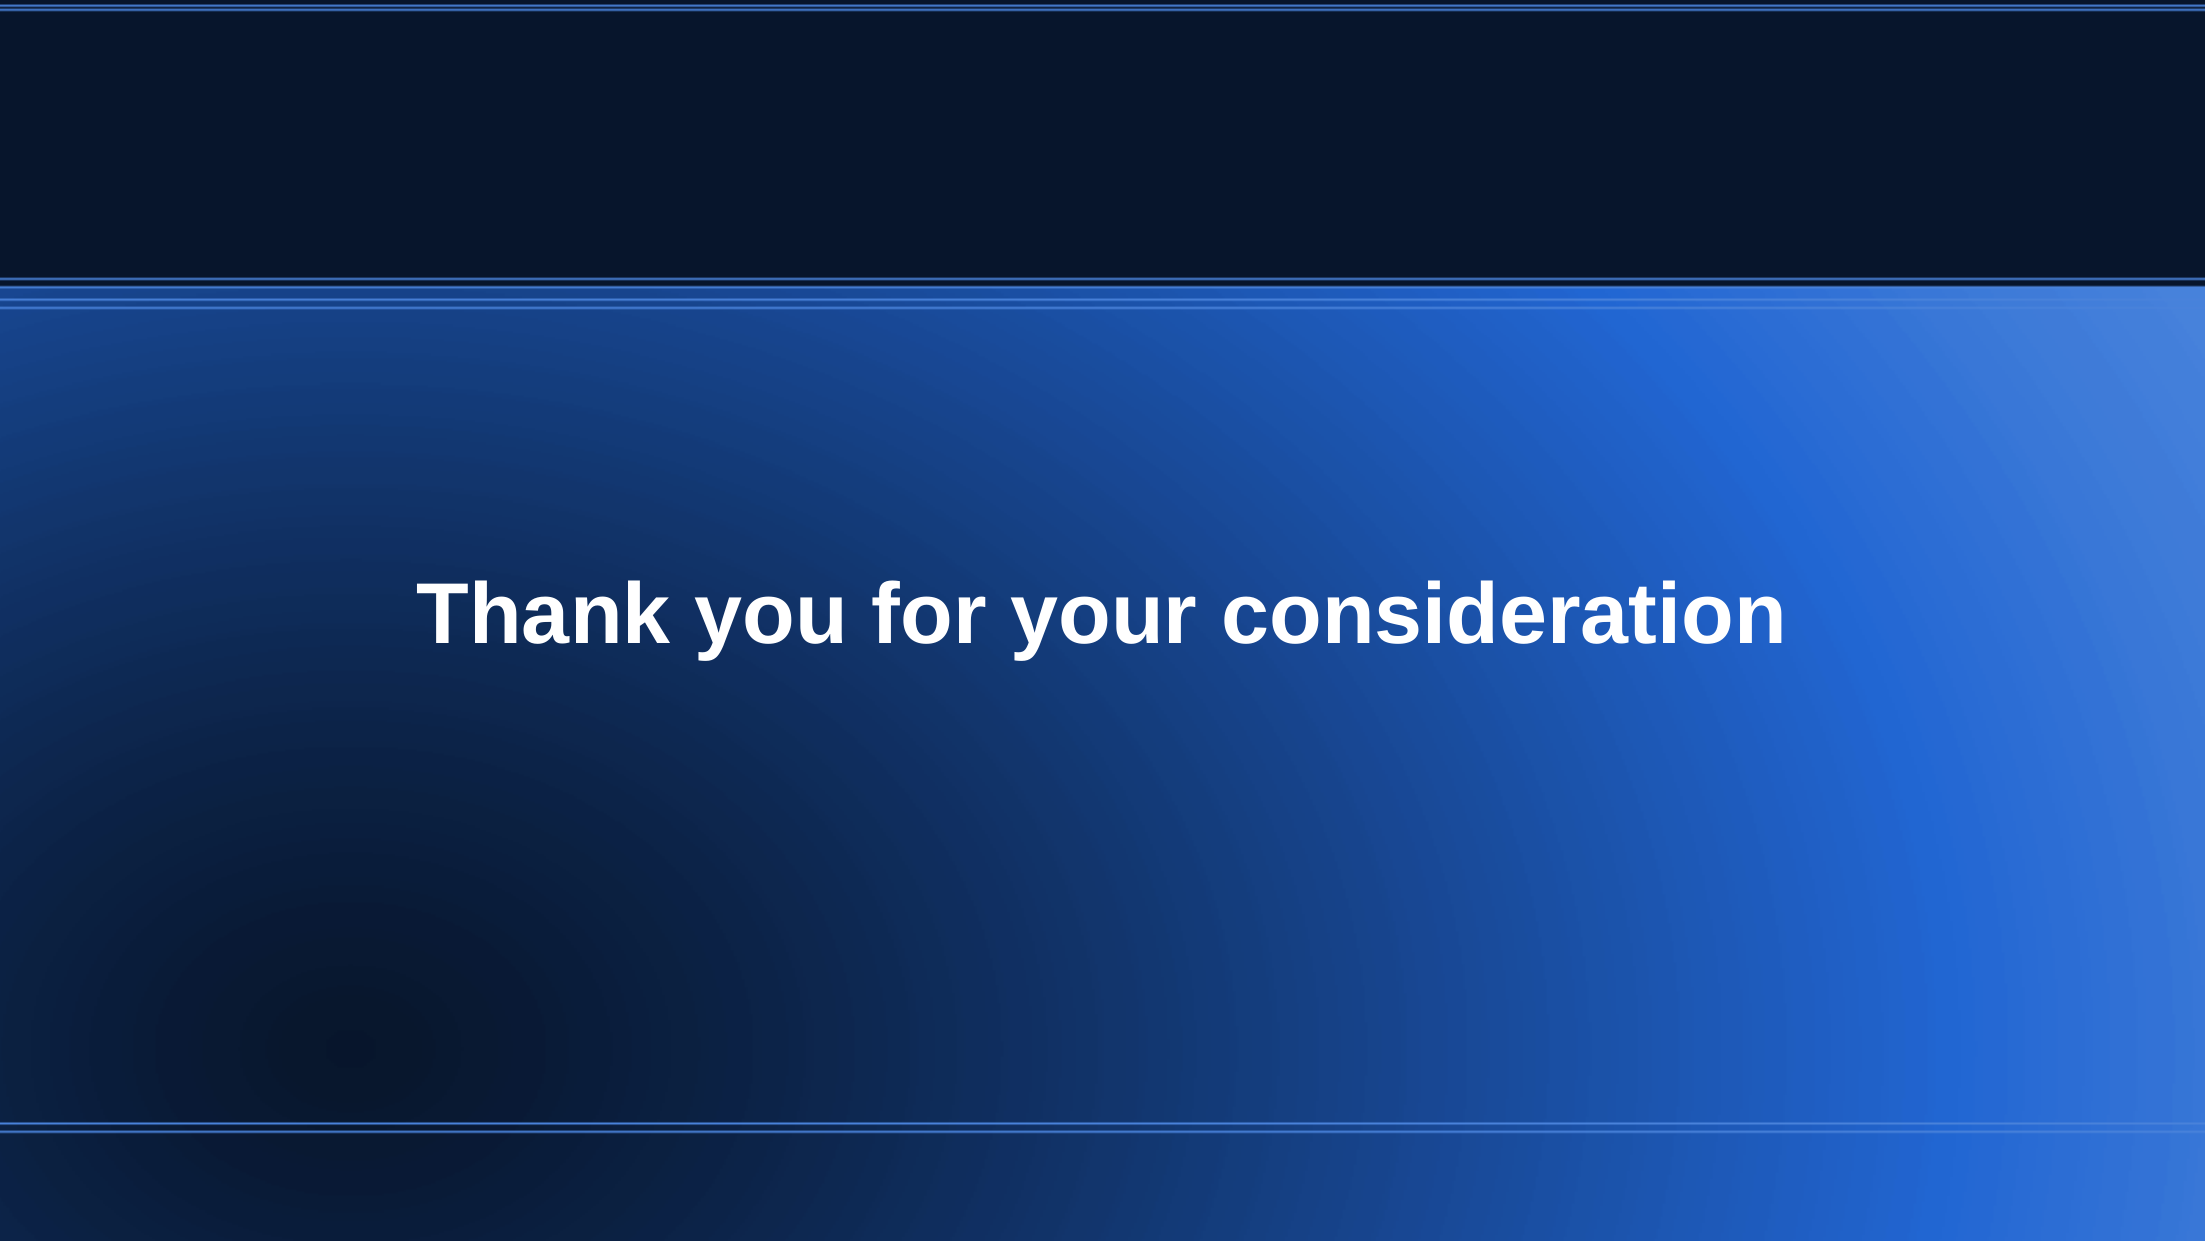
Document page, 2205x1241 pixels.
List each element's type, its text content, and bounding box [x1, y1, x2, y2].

title Thank you for your consideration [110, 510, 2095, 718]
picture [0, 0, 2205, 1241]
